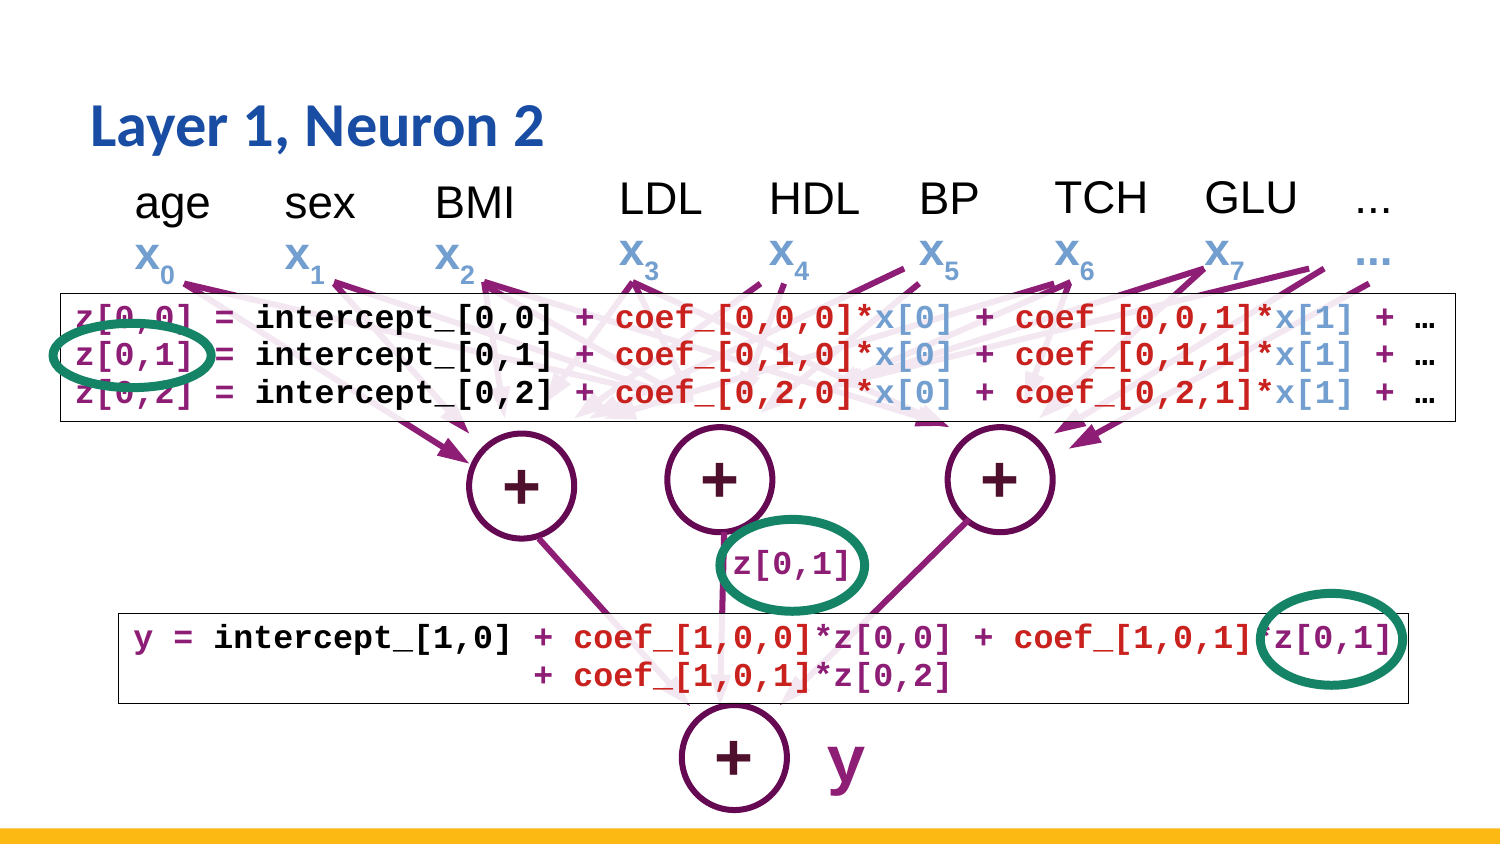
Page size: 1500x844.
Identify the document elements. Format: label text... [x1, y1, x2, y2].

text_box + [667, 427, 773, 533]
text_box + [469, 433, 575, 539]
text_box y [812, 719, 1156, 811]
text_box + [947, 427, 1053, 533]
text_box age sex BMI x0 x1 x2 [119, 169, 604, 293]
text_box z[0,0] = intercept_[0,0] + coef_[0,0,0]*x[0] + coef_[0,0,1]*x[1] + … z[0,1] = intercept_[0,1] + coef_[0,1,0]*x[0] + coef_[0,1,1]*x[1] + … z[0,2] = intercept_[0,2] + coef_[0,2,0]*x[0] + coef_[0,2,1]*x[1] + … [60, 328, 206, 383]
text_box z[0,1] [719, 519, 865, 612]
text_box z[0,0] = intercept_[0,0] + coef_[0,0,0]*x[0] + coef_[0,0,1]*x[1] + … z[0,1] = intercept_[0,1] + coef_[0,1,0]*x[0] + coef_[0,1,1]*x[1] + … z[0,2] = intercept_[0,2] + coef_[0,2,0]*x[0] + coef_[0,2,1]*x[1] + … [60, 293, 1456, 422]
text_box TCH GLU ... x6 x7 ... [1141, 277, 1189, 293]
text_box LDL HDL BP x3 x4 x5 [604, 165, 1010, 293]
text_box + [681, 705, 787, 811]
text_box y = intercept_[1,0] + coef_[1,0,0]*z[0,0] + coef_[1,0,1]*z[0,1] + coef_[1,0,1]*z[0,2] [118, 613, 1409, 704]
text_box TCH GLU ... x6 x7 ... [1039, 165, 1454, 293]
text_box y = intercept_[1,0] + coef_[1,0,0]*z[0,0] + coef_[1,0,1]*z[0,1] + coef_[1,0,1]*z[0,2] [1265, 613, 1398, 680]
title Layer 1, Neuron 2 [75, 0, 1425, 197]
